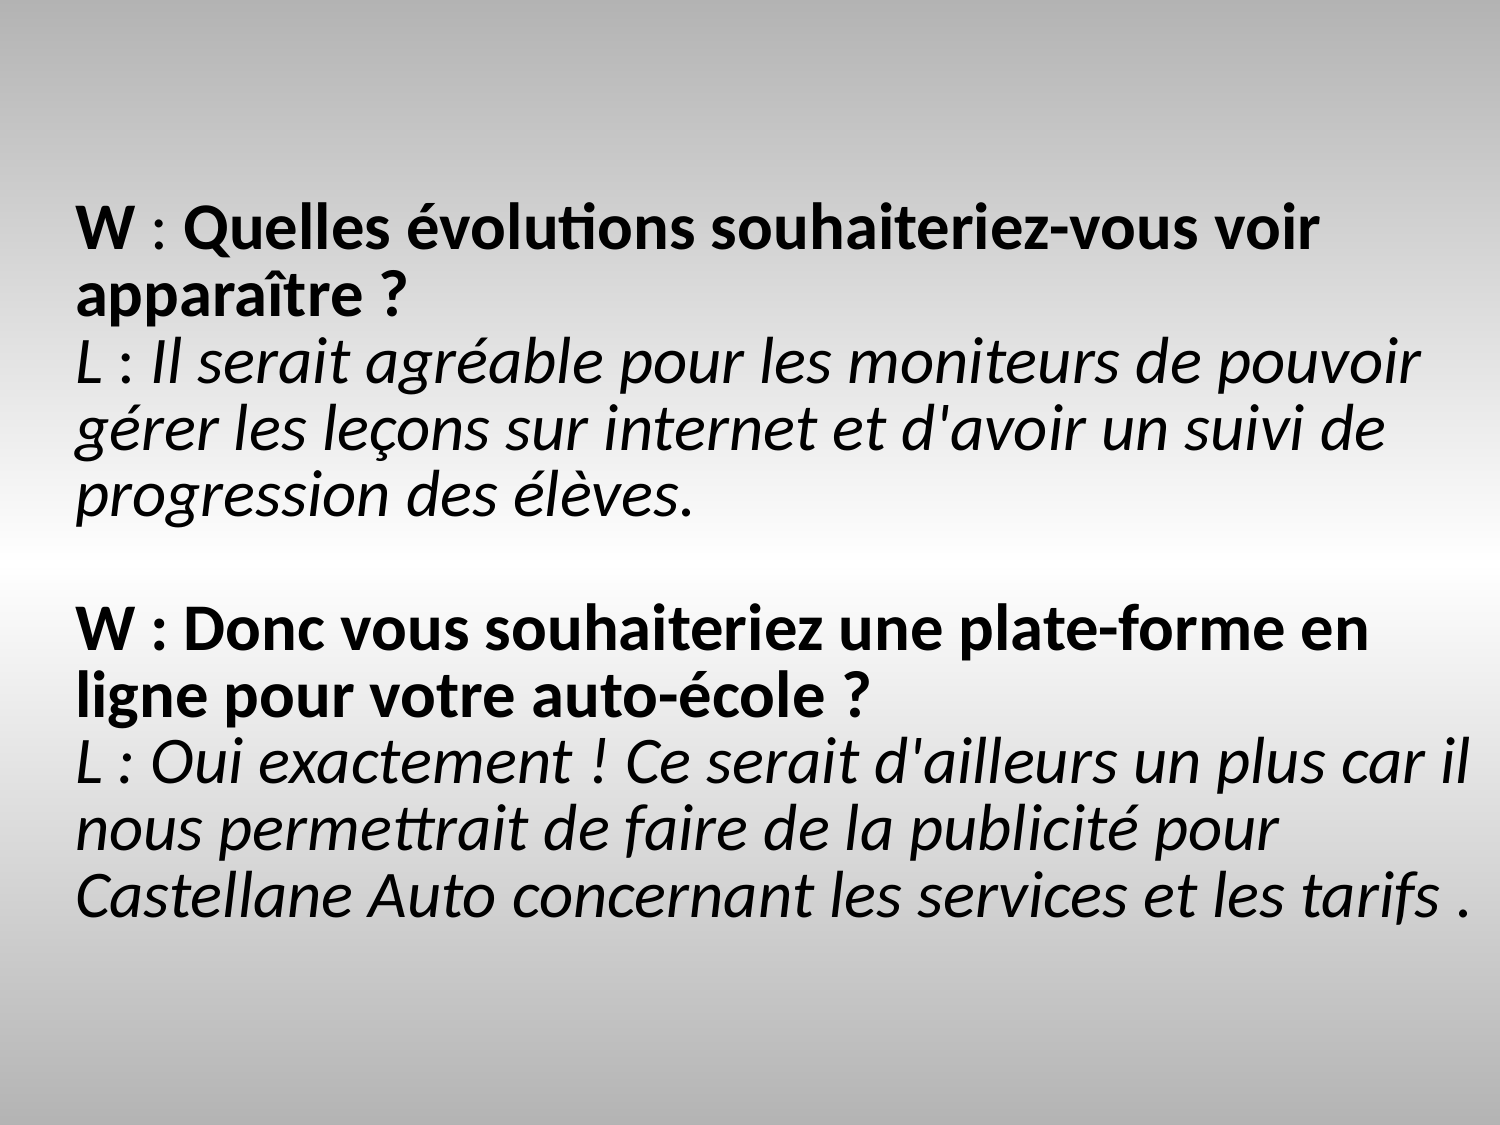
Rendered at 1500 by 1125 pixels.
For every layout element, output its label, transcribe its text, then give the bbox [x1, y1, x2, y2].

subtitle W : Quelles évolutions souhaiteriez-vous voir apparaître ? L : Il serait agréable pour les moniteurs de pouvoir gérer les leçons sur internet et d'avoir un suivi de progression des élèves. W : Donc vous souhaiteriez une plate-forme en ligne pour votre auto-école ? L : Oui exactement ! Ce serait d'ailleurs un plus car il nous permettrait de faire de la publicité pour Castellane Auto concernant les services et les tarifs . [75, 23, 1477, 1111]
